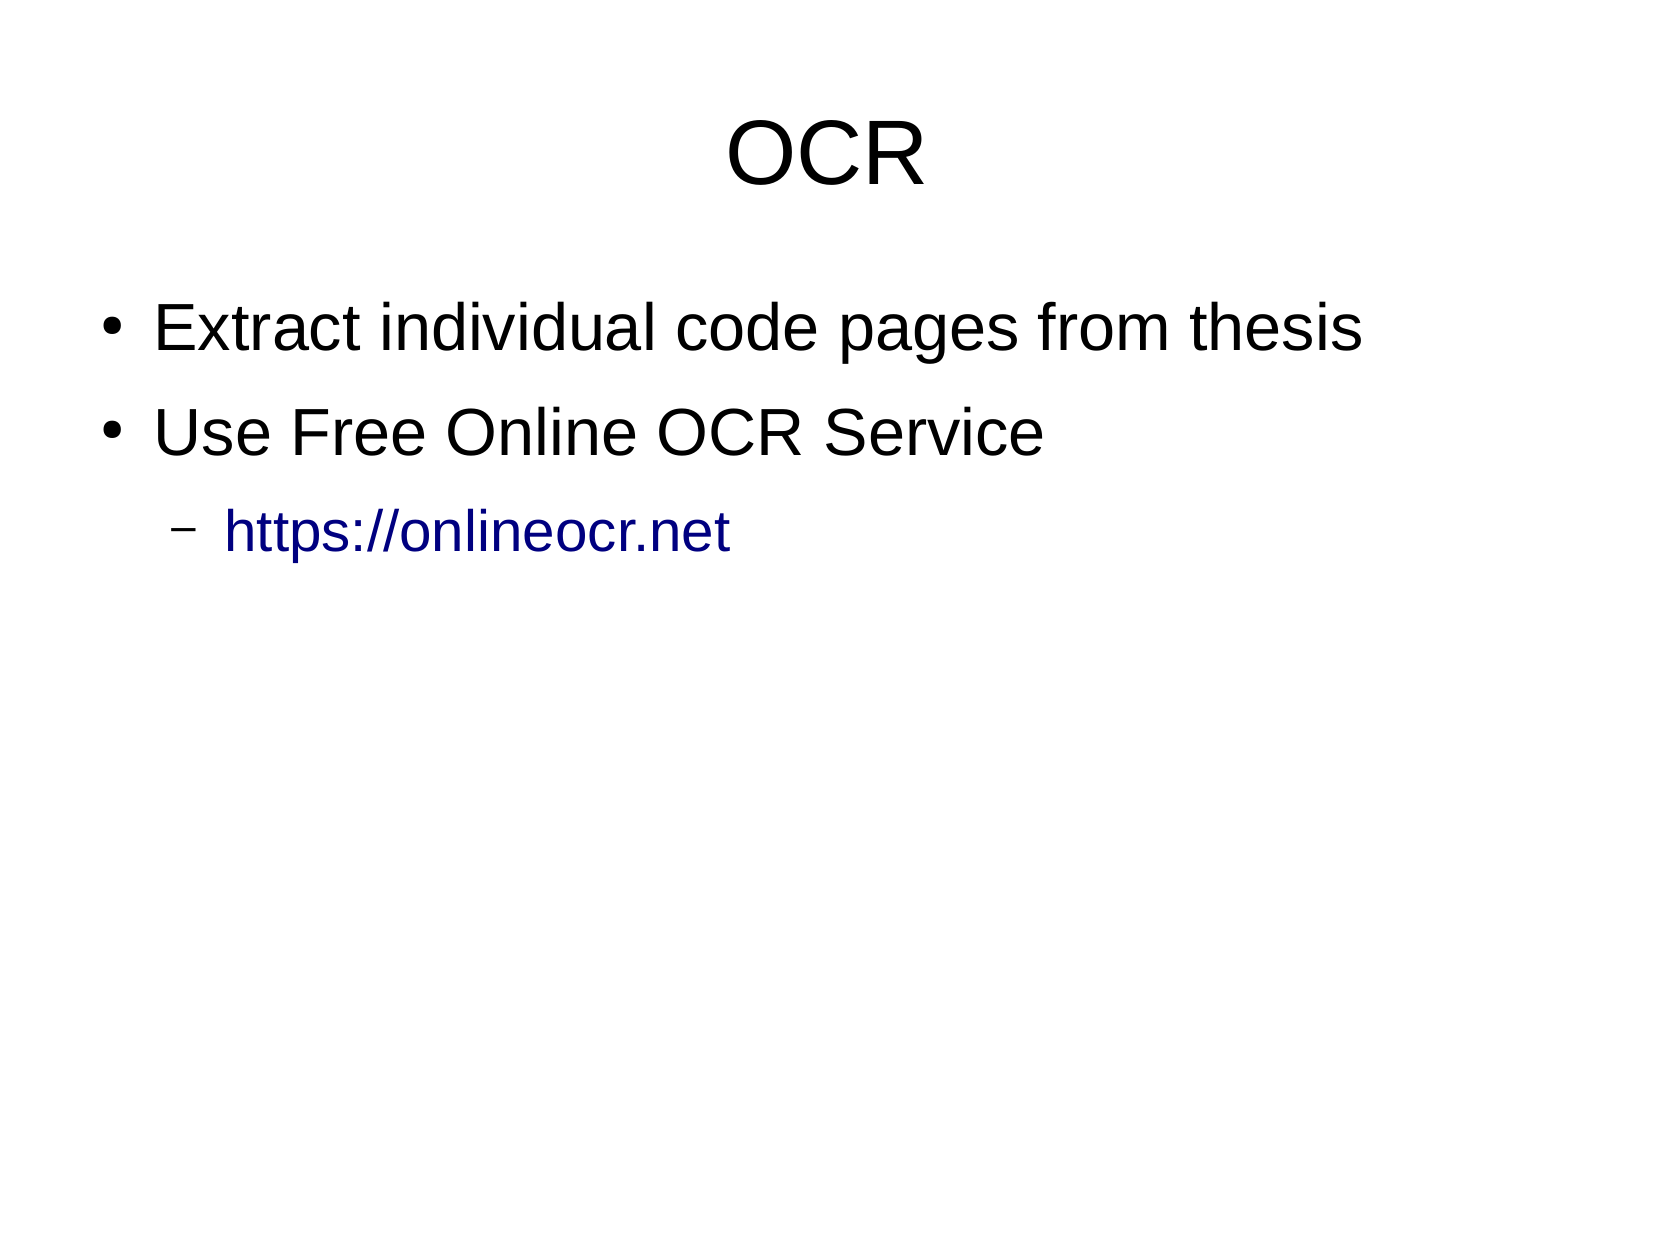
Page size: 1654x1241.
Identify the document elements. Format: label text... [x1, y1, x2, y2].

list Extract individual code pages from thesis Use Free Online OCR Service https://onlineocr.net [82, 290, 1571, 1109]
title OCR [82, 49, 1571, 257]
